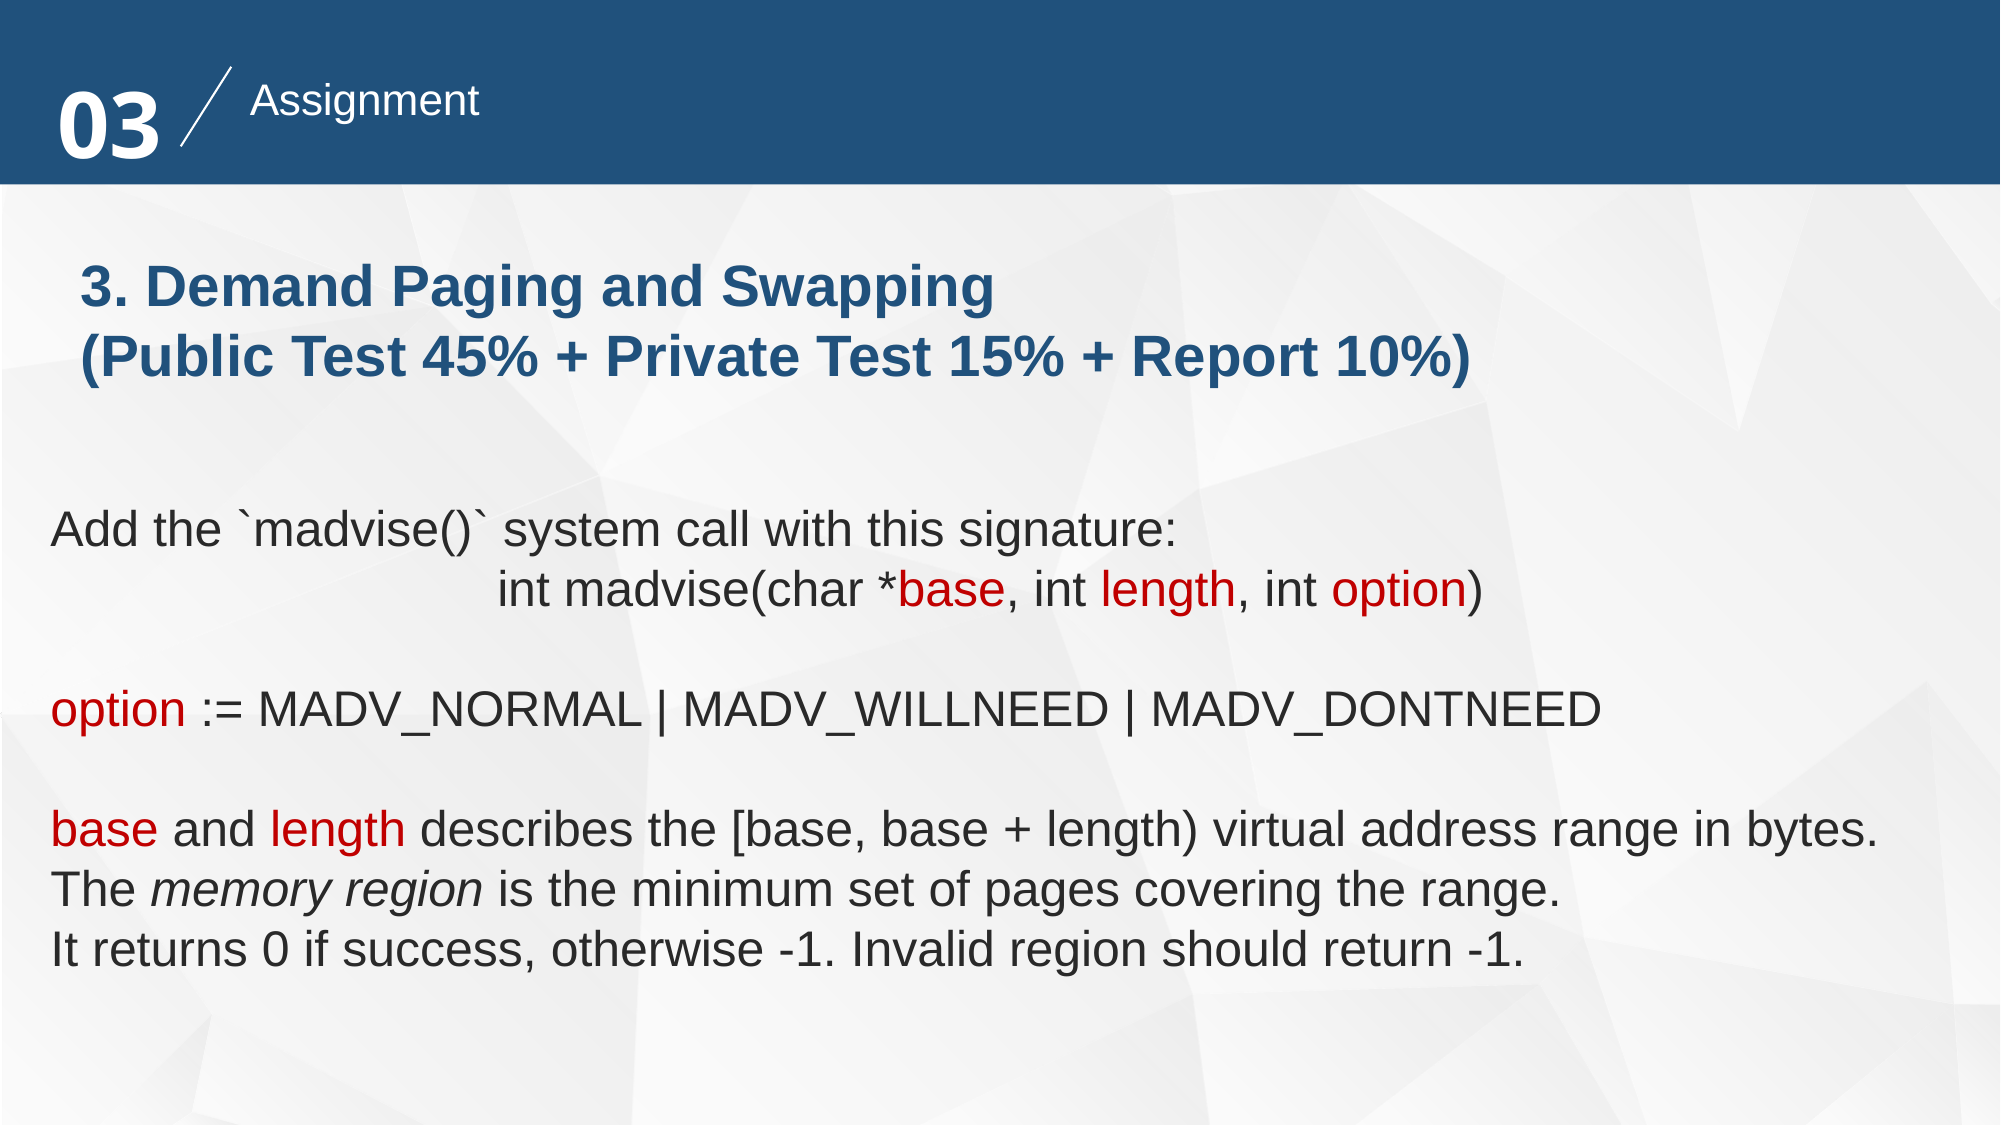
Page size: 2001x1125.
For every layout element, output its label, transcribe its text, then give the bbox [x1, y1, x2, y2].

list 03 [43, 52, 185, 218]
list Assignment [235, 57, 989, 139]
picture [0, 0, 2001, 1125]
text_box 3. Demand Paging and Swapping (Public Test 45% + Private Test 15% + Report 10%) [66, 234, 1772, 473]
text_box Add the `madvise()` system call with this signature: int madvise(char *base, int length, int option) option := MADV_NORMAL | MADV_WILLNEED | MADV_DONTNEED base and length describes the [base, base + length) virtual address range in bytes. The memory region is the minimum set of pages covering the range. It returns 0 if success, otherwise -1. Invalid region should return -1. [36, 482, 1945, 991]
